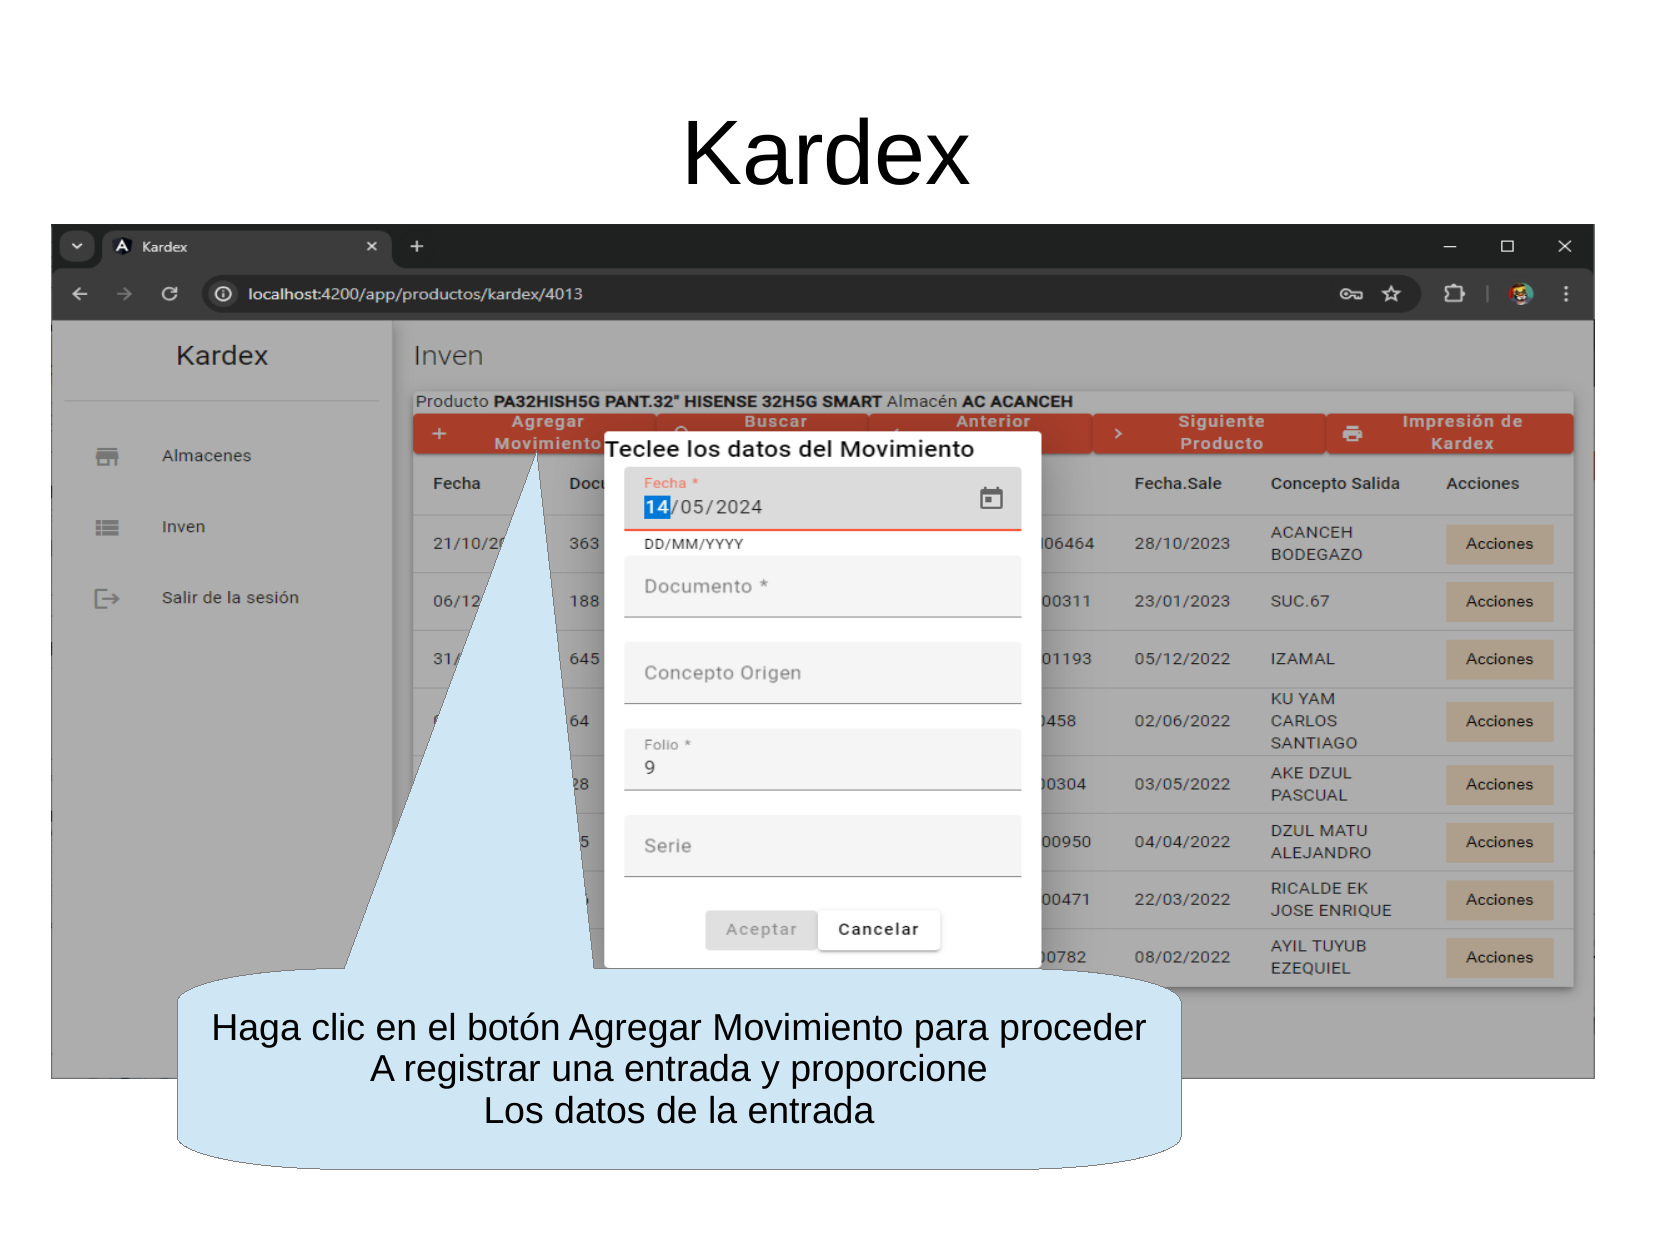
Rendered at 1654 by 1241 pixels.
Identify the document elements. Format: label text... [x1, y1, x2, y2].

text_box Haga clic en el botón Agregar Movimiento para proceder A registrar una entrada y proporcione Los datos de la entrada [177, 450, 1182, 1170]
title Kardex [82, 49, 1571, 224]
picture [51, 224, 1595, 1079]
